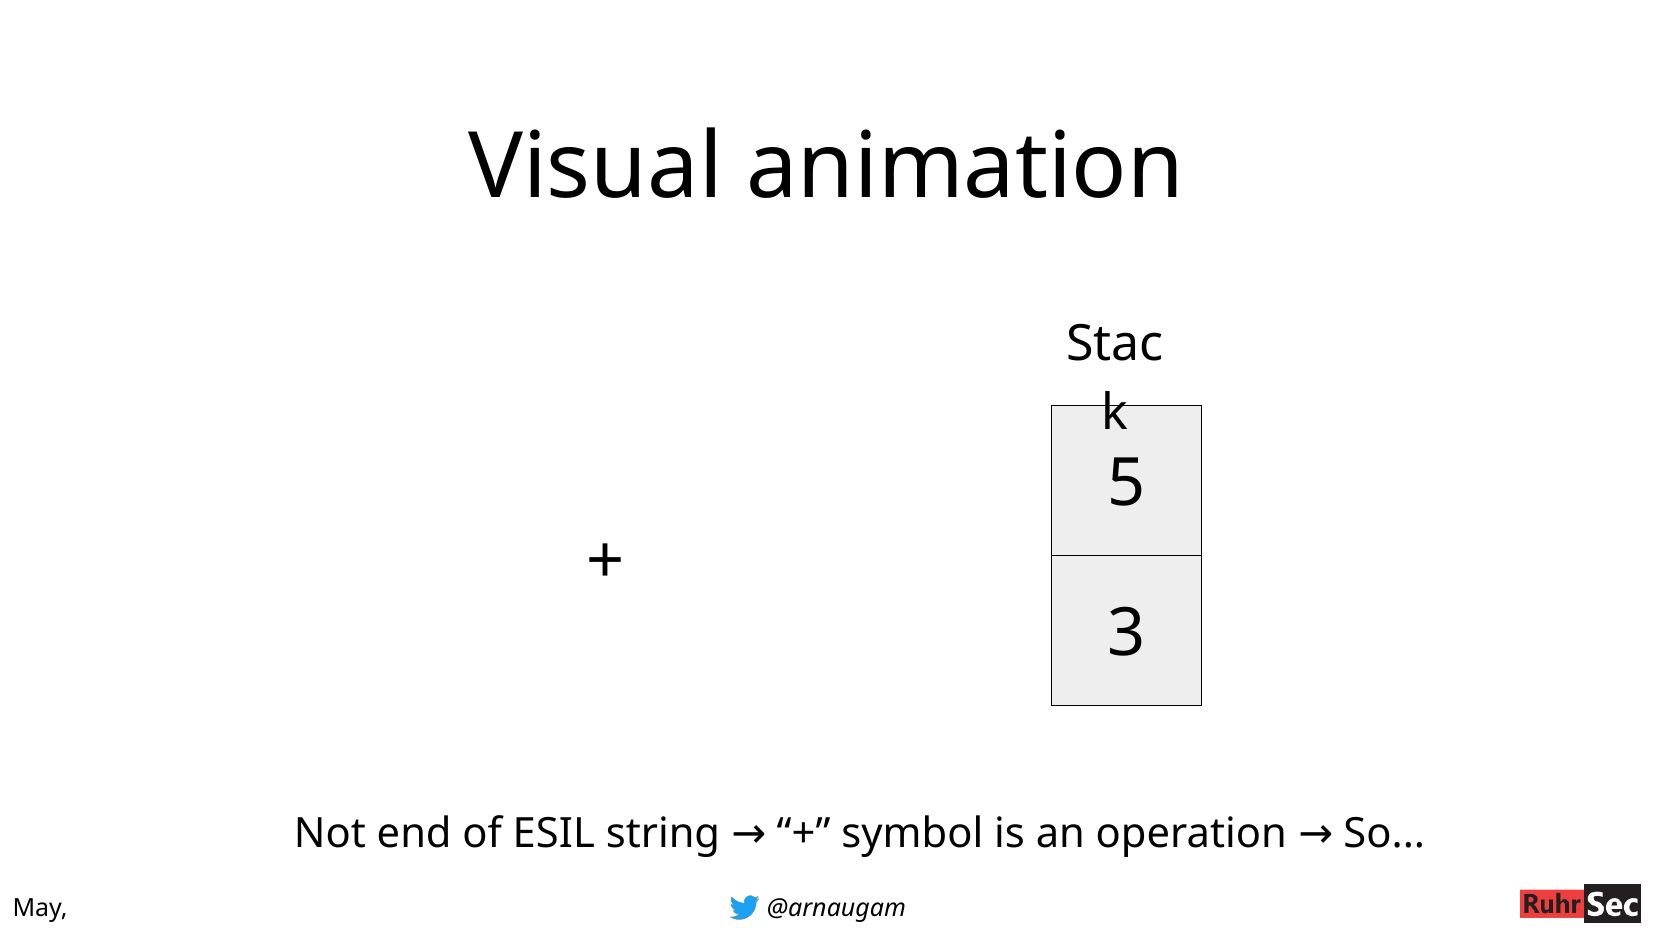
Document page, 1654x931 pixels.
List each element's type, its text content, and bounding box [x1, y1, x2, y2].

text_box 5 [1109, 405, 1118, 415]
text_box 5 [1051, 405, 1202, 556]
text_box + [571, 505, 662, 601]
text_box Stack [1051, 300, 1202, 375]
title Visual animation [82, 84, 1571, 240]
picture [721, 884, 768, 931]
picture [1520, 884, 1641, 923]
text_box Not end of ESIL string → “+” symbol is an operation → So... [279, 795, 1375, 861]
text_box 3 [1051, 556, 1202, 706]
